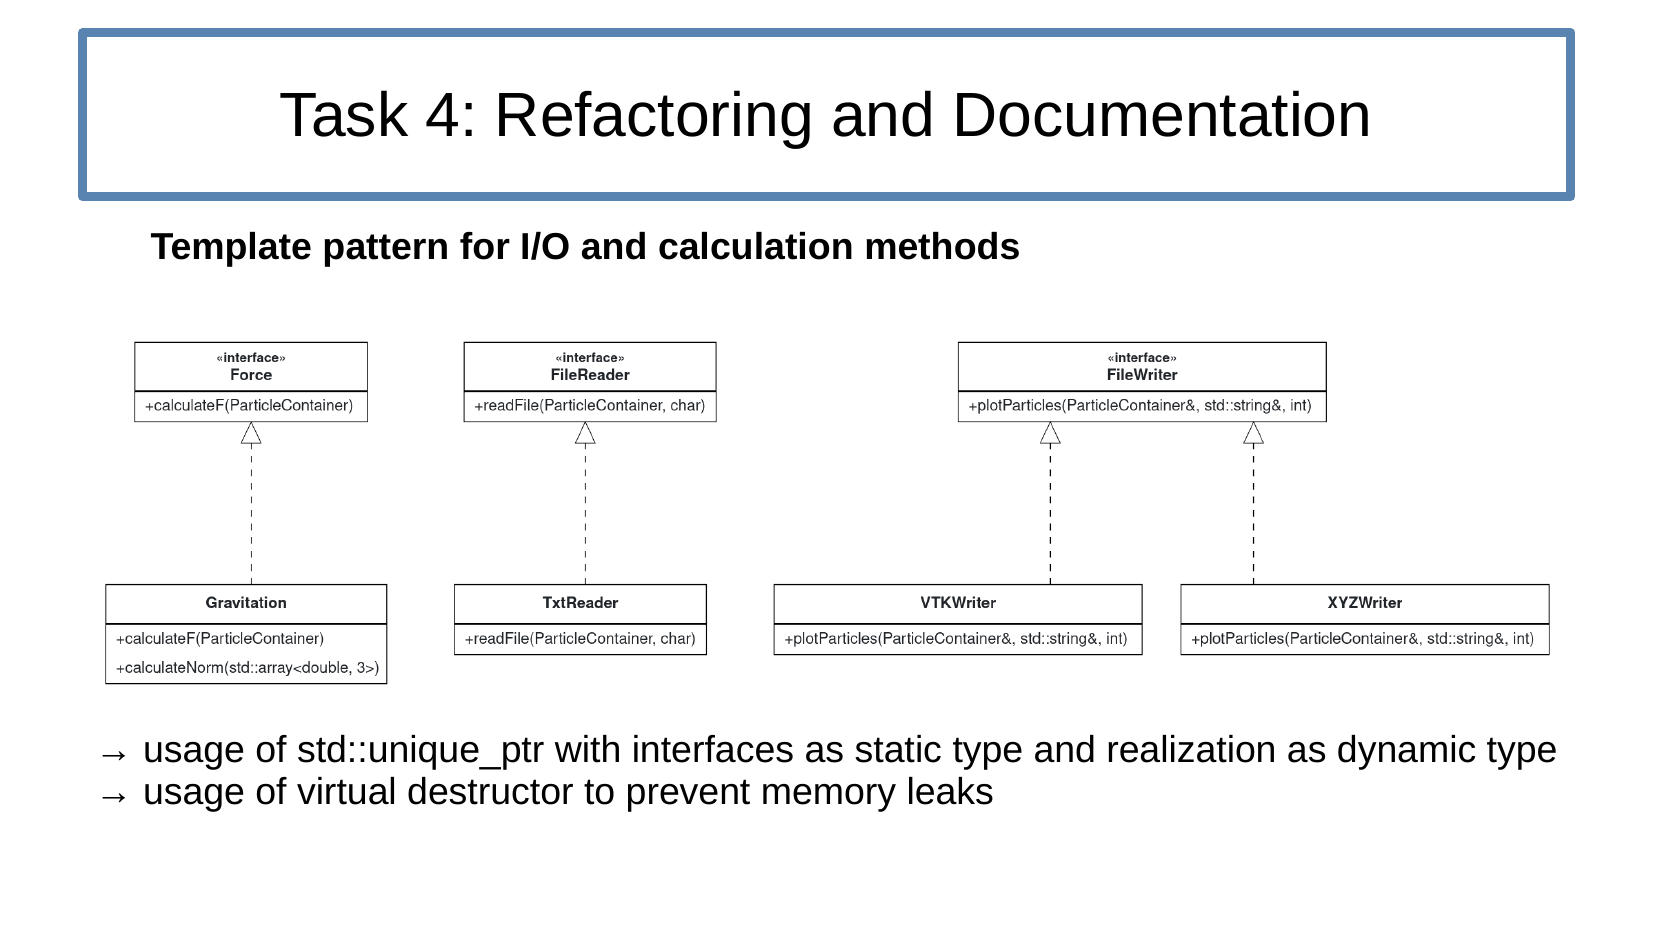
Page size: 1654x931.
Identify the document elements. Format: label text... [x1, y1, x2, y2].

text_box → usage of std::unique_ptr with interfaces as static type and realization as dynamic type → usage of virtual destructor to prevent memory leaks [80, 721, 1574, 821]
text_box Template pattern for I/O and calculation methods [135, 217, 1051, 317]
picture [91, 327, 1562, 697]
title Task 4: Refactoring and Documentation [82, 32, 1571, 197]
